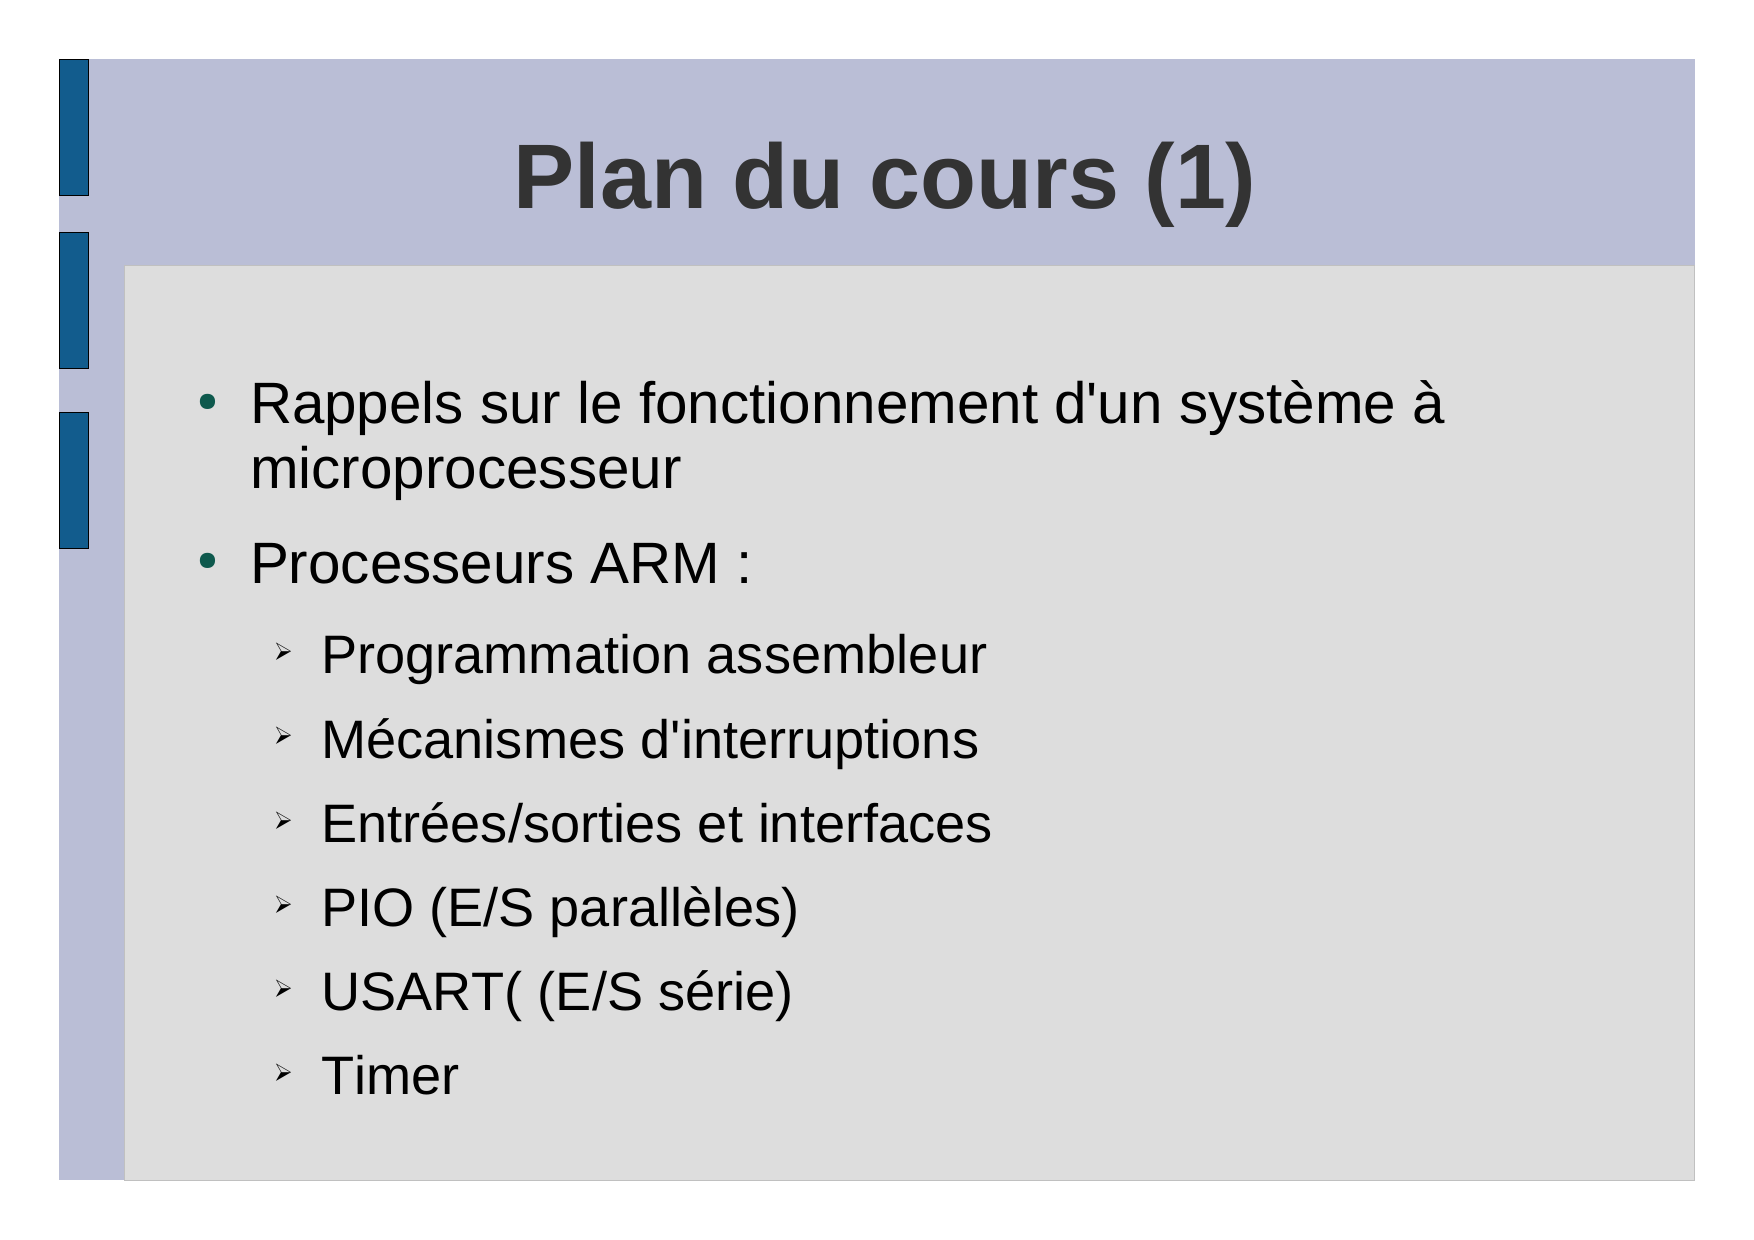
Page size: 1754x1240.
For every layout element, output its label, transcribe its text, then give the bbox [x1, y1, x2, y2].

title Plan du cours (1) [118, 88, 1654, 266]
list Rappels sur le fonctionnement d'un système à microprocesseur Processeurs ARM : Programmation assembleur Mécanismes d'interruptions Entrées/sorties et interfaces PIO (E/S parallèles) USART( (E/S série) Timer [179, 370, 1577, 1106]
